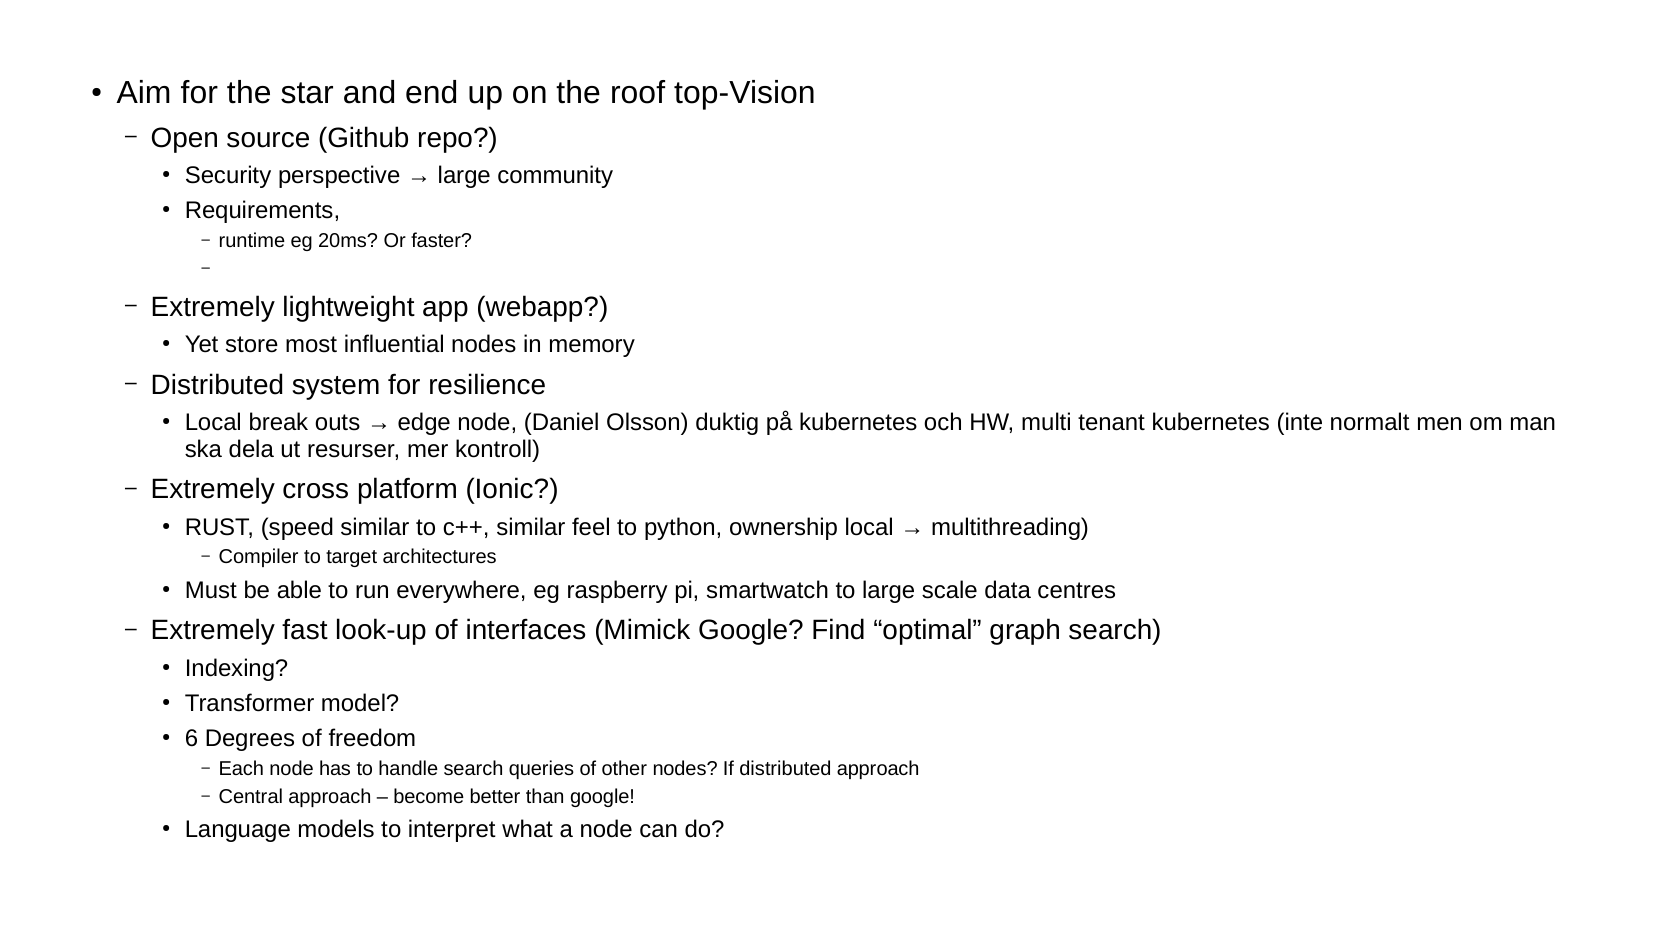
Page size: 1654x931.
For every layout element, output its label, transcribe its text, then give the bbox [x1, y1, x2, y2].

list Aim for the star and end up on the roof top-Vision Open source (Github repo?) Security perspective → large community Requirements, runtime eg 20ms? Or faster? Extremely lightweight app (webapp?) Yet store most influential nodes in memory Distributed system for resilience Local break outs → edge node, (Daniel Olsson) duktig på kubernetes och HW, multi tenant kubernetes (inte normalt men om man ska dela ut resurser, mer kontroll) Extremely cross platform (Ionic?) RUST, (speed similar to c++, similar feel to python, ownership local → multithreading) Compiler to target architectures Must be able to run everywhere, eg raspberry pi, smartwatch to large scale data centres Extremely fast look-up of interfaces (Mimick Google? Find “optimal” graph search) Indexing? Transformer model? 6 Degrees of freedom Each node has to handle search queries of other nodes? If distributed approach Central approach – become better than google! Language models to interpret what a node can do? [82, 75, 1571, 856]
